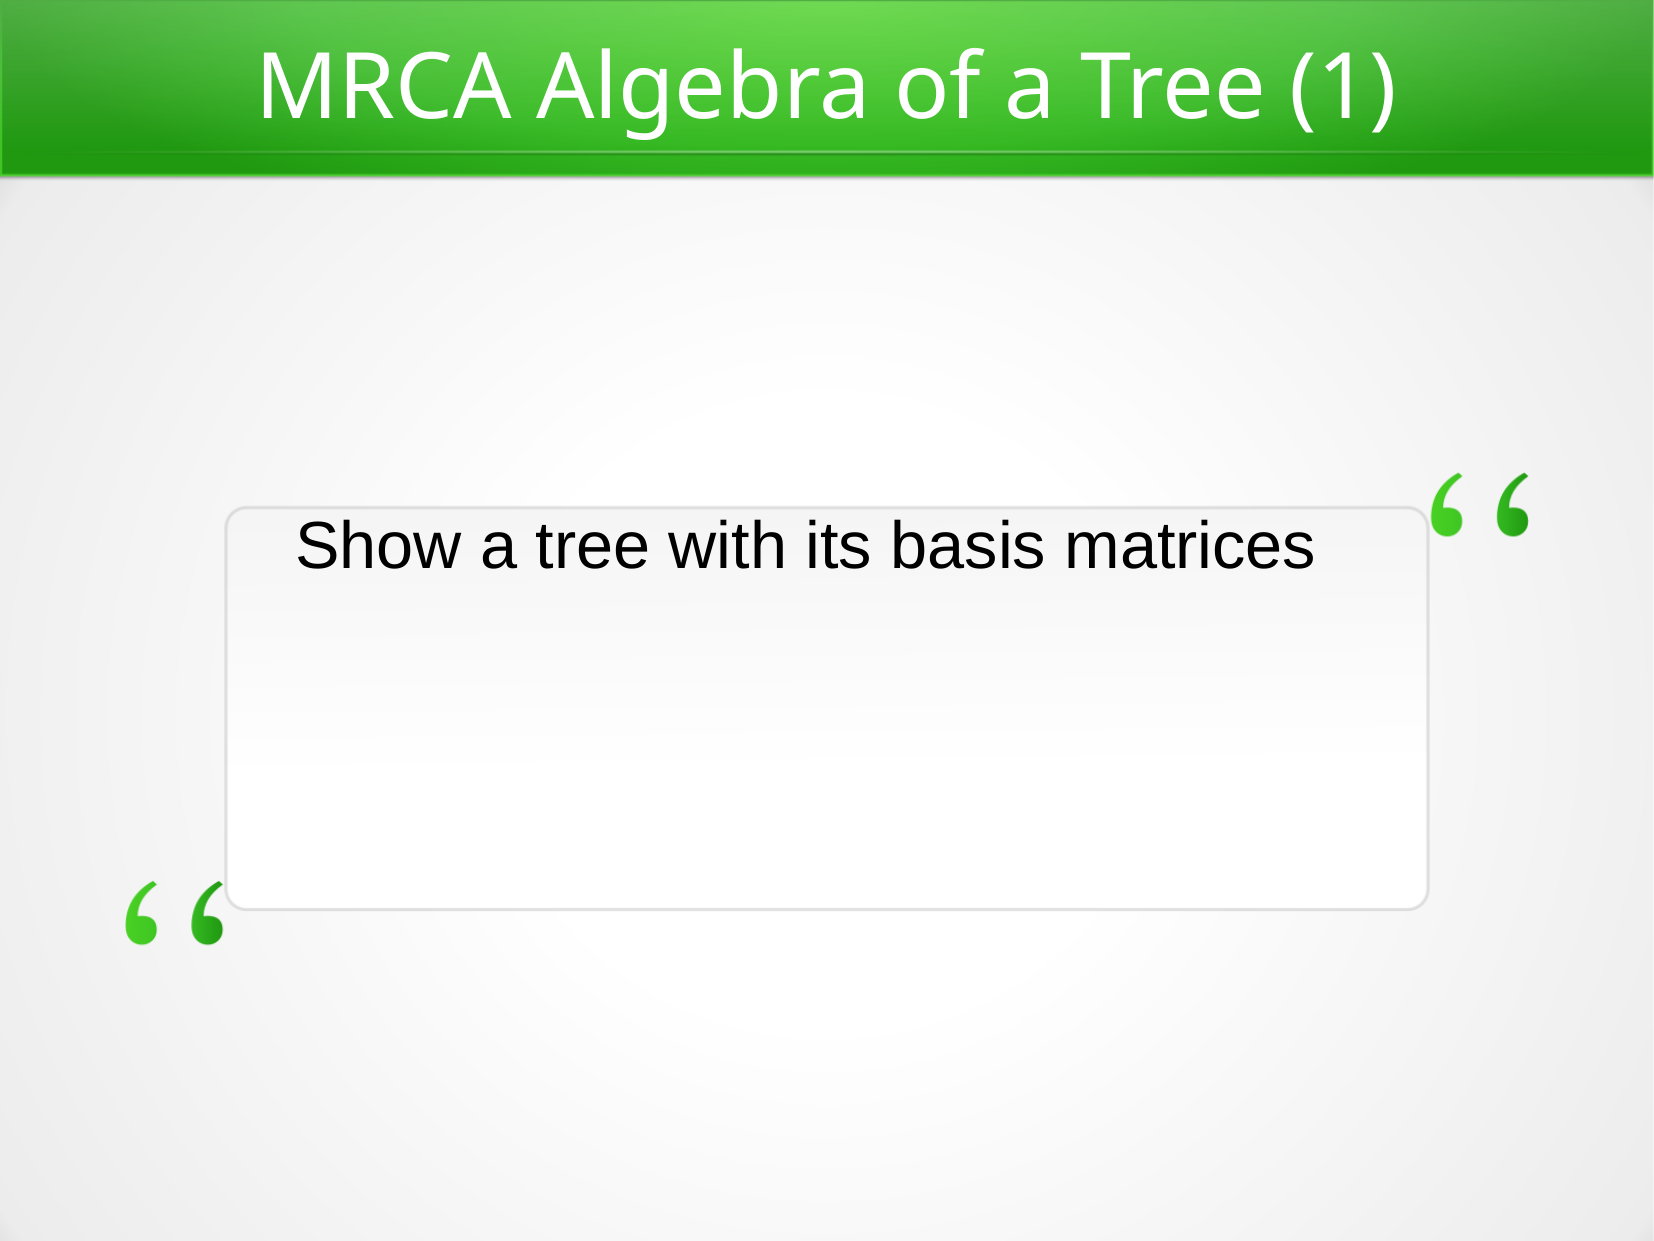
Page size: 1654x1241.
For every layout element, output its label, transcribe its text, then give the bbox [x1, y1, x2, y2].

picture [0, 0, 1654, 1241]
title MRCA Algebra of a Tree (1) [82, 11, 1571, 154]
list Show a tree with its basis matrices [224, 507, 1430, 910]
